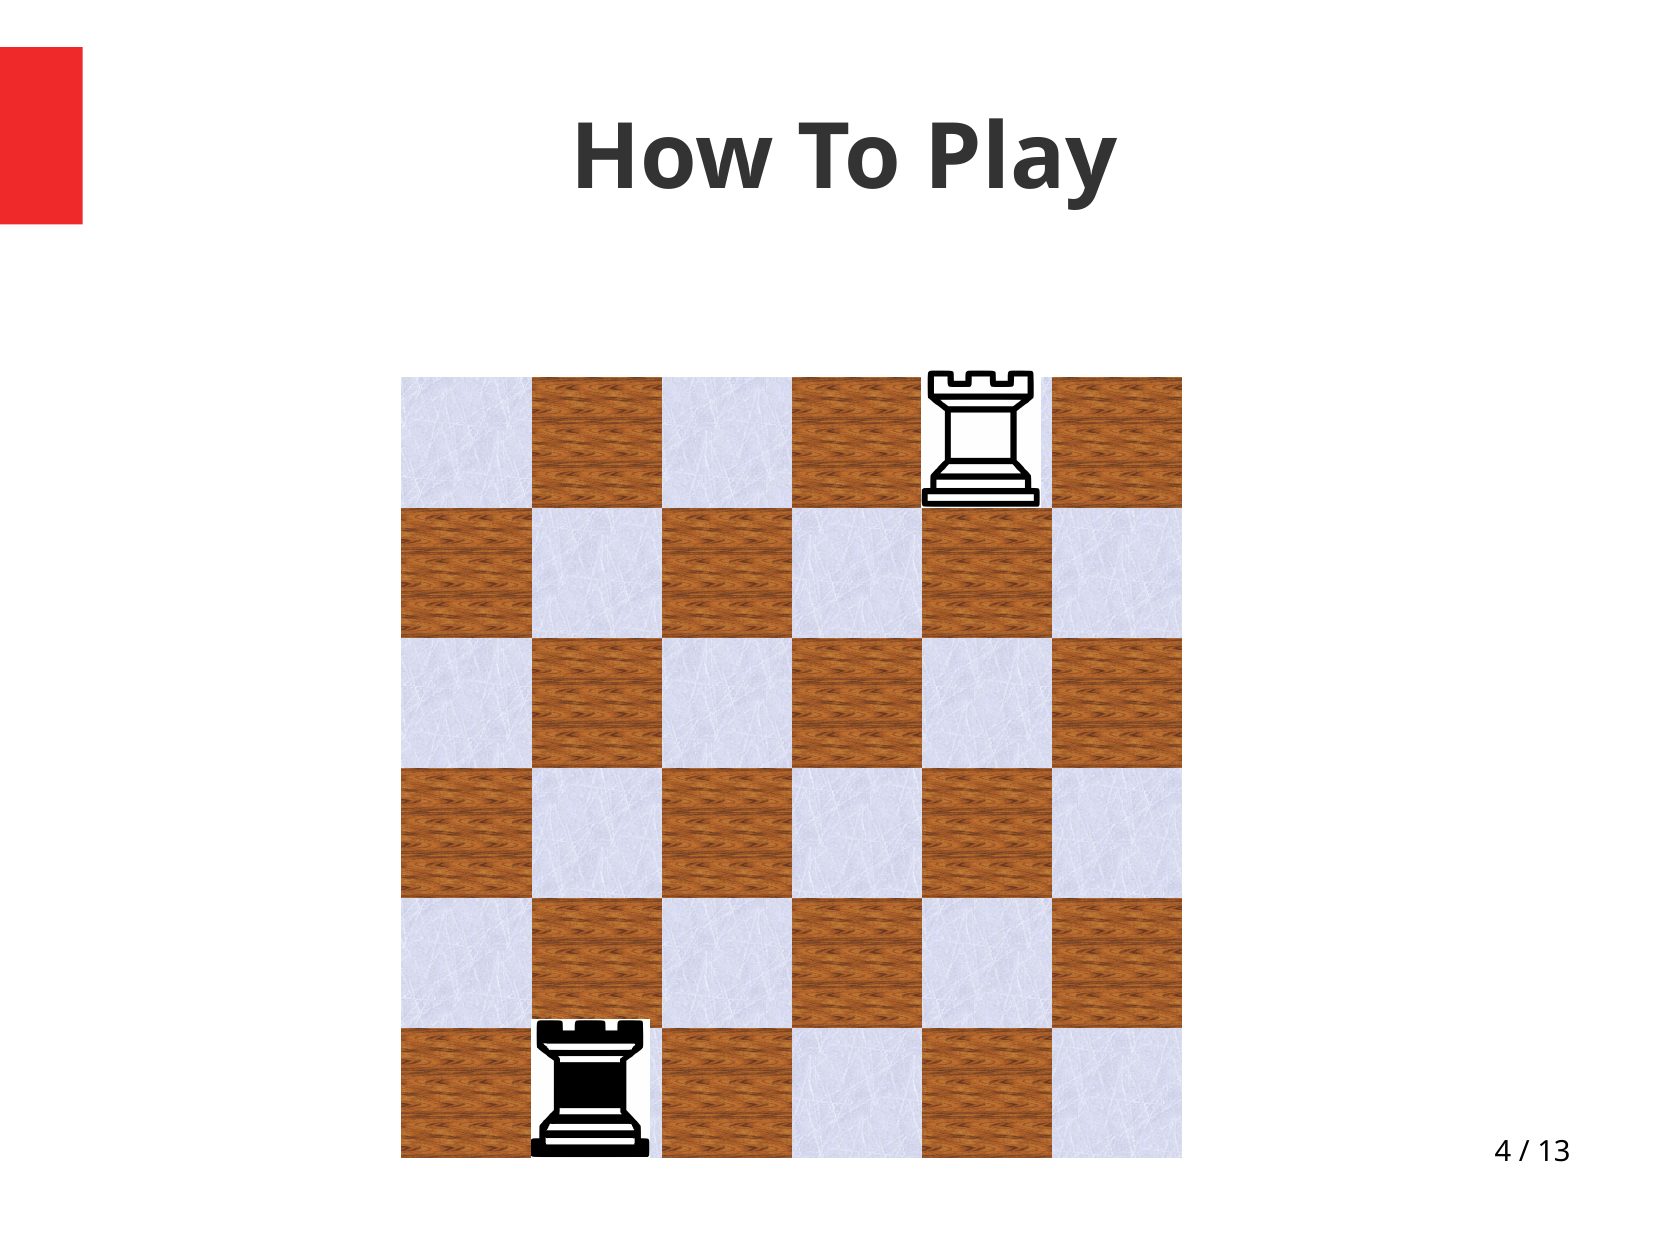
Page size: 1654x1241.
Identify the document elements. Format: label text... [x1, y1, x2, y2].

picture [401, 369, 1182, 1159]
title How To Play [118, 49, 1571, 257]
